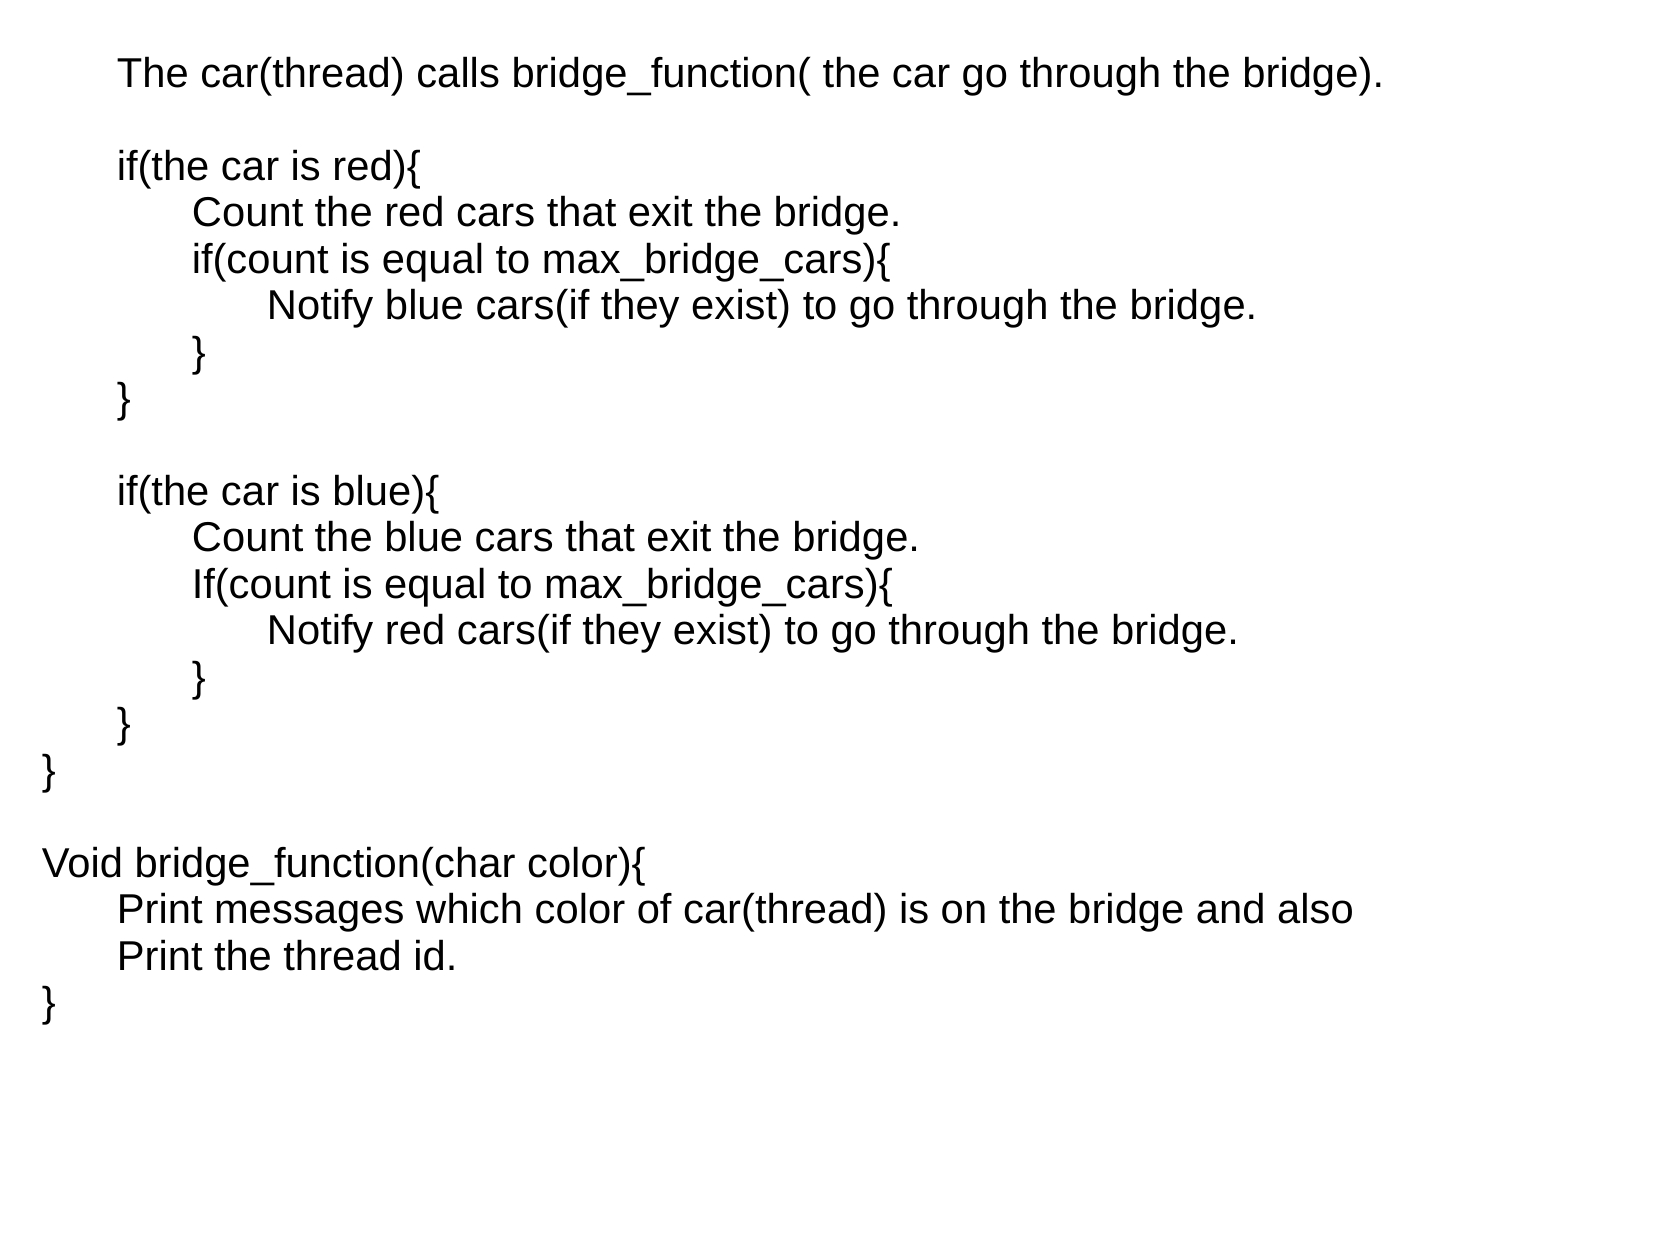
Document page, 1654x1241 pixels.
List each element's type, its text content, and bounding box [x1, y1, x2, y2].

subtitle The car(thread) calls bridge_function( the car go through the bridge). if(the car is red){ Count the red cars that exit the bridge. if(count is equal to max_bridge_cars){ Notify blue cars(if they exist) to go through the bridge. } } if(the car is blue){ Count the blue cars that exit the bridge. If(count is equal to max_bridge_cars){ Notify red cars(if they exist) to go through the bridge. } } } Void bridge_function(char color){ Print messages which color of car(thread) is on the bridge and also Print the thread id. } [41, 49, 1531, 1171]
